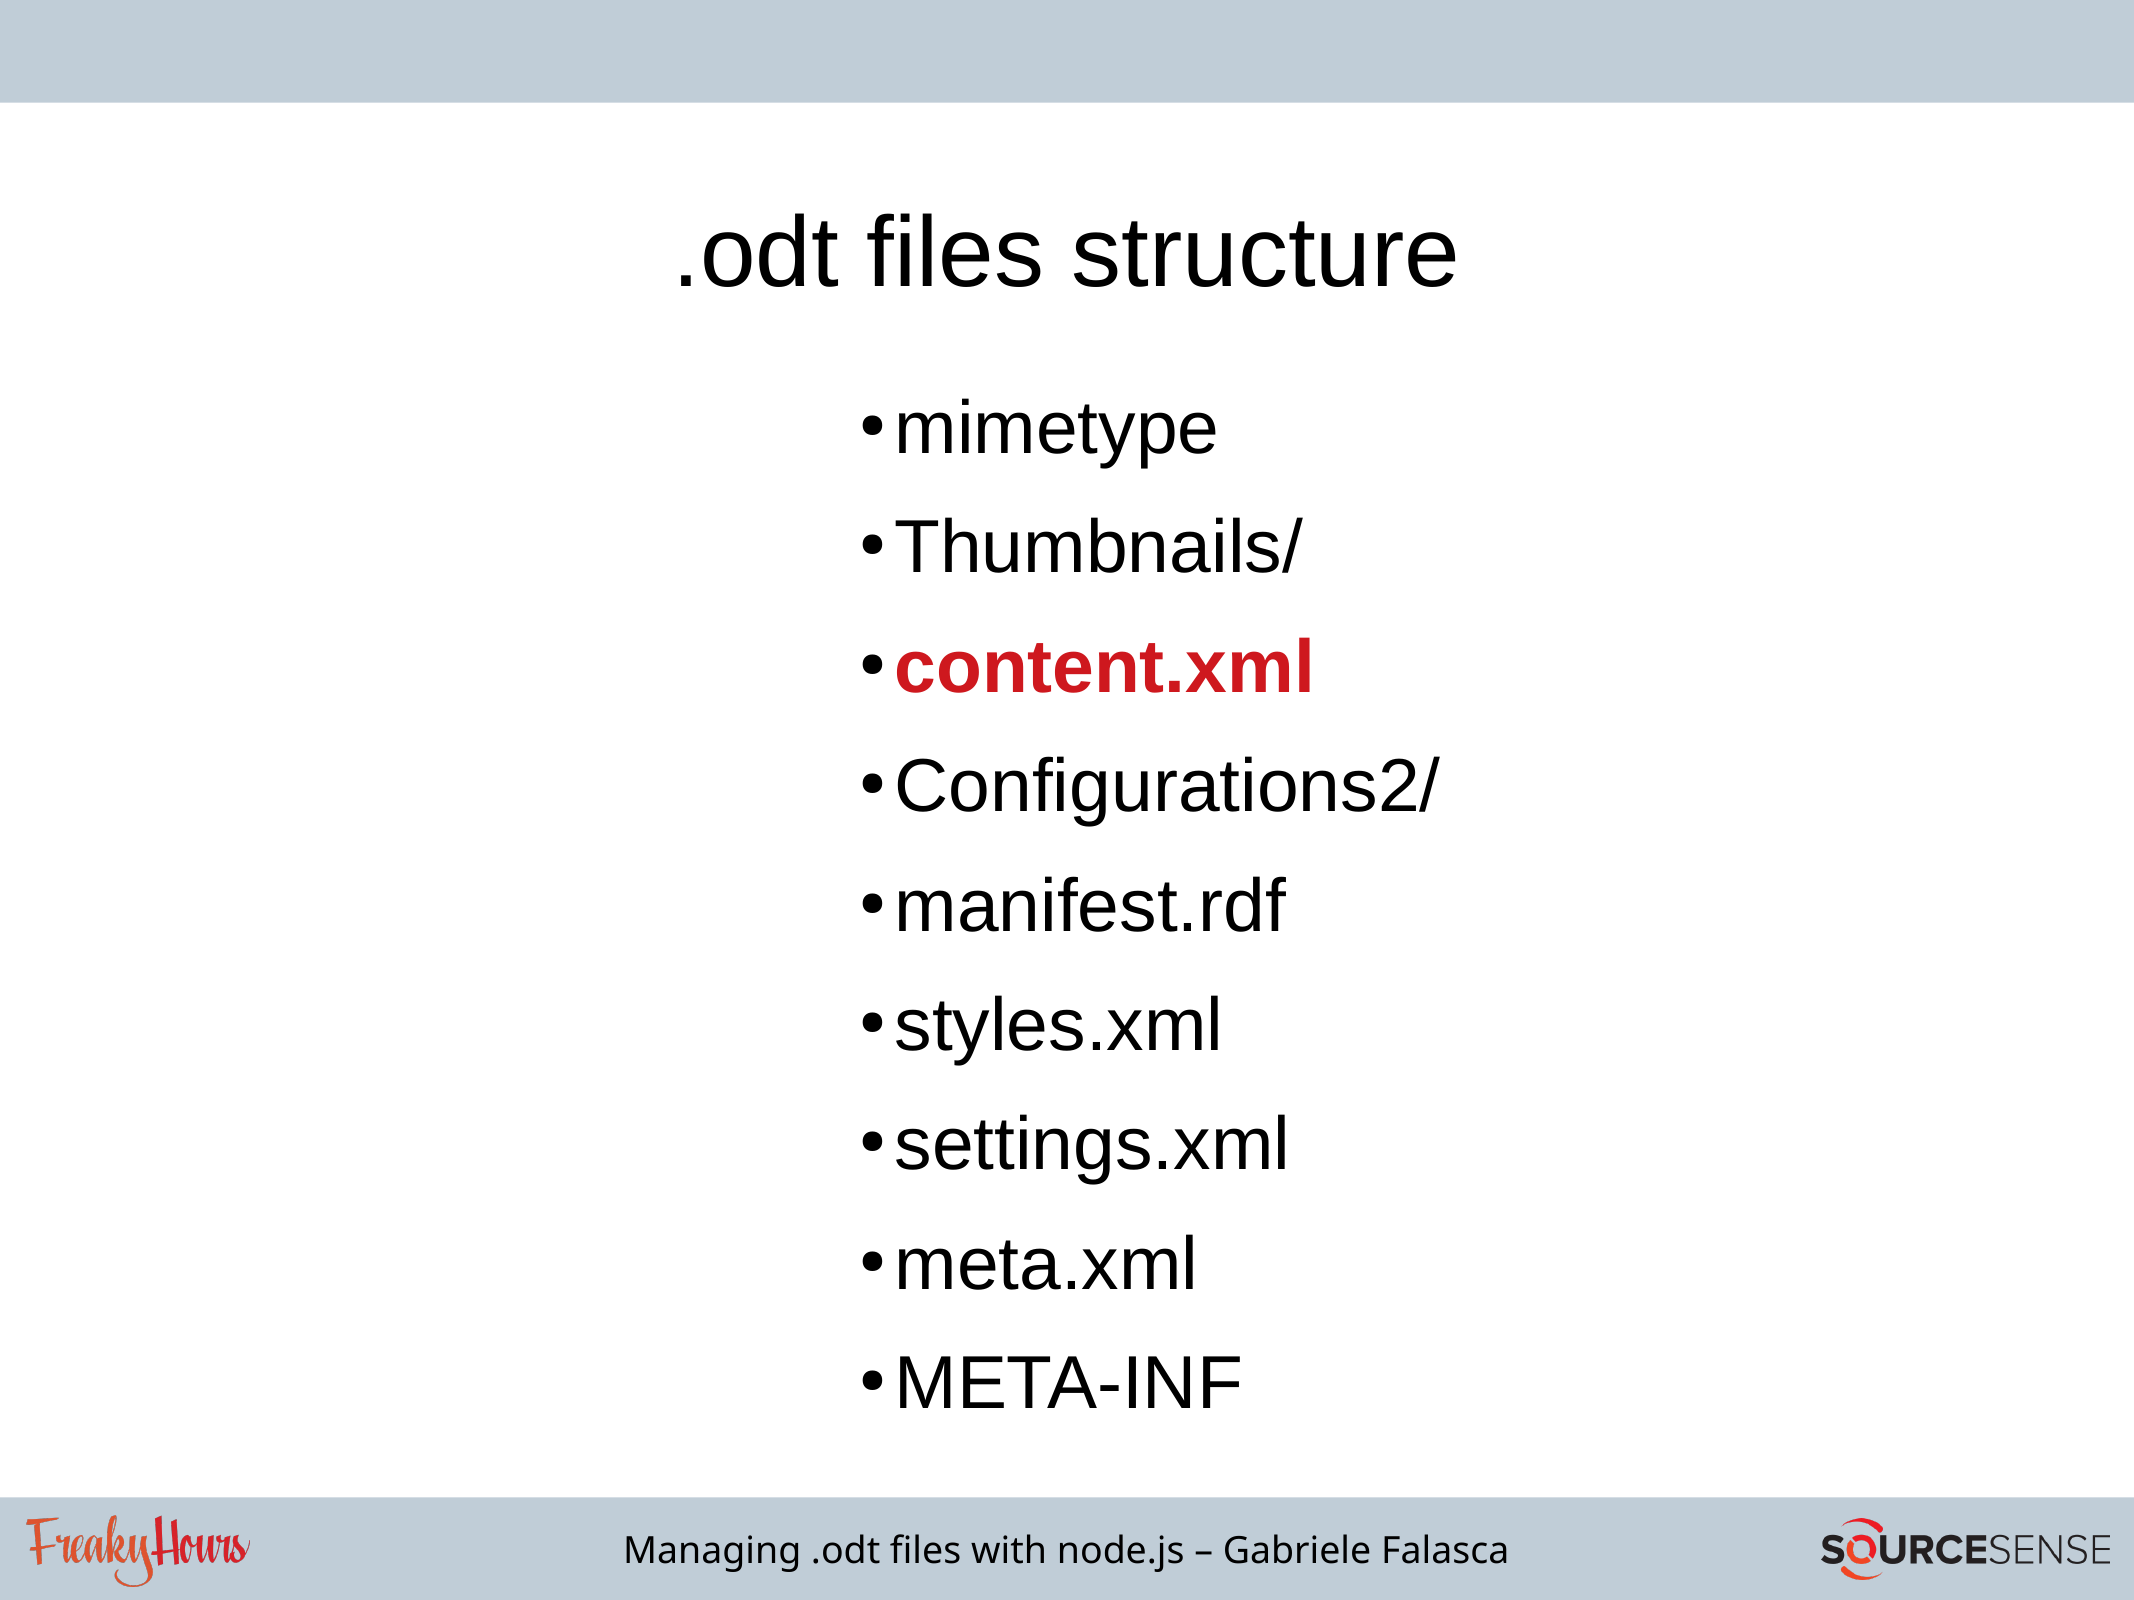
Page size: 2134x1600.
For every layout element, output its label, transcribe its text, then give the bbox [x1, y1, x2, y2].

picture [26, 1515, 250, 1587]
picture [1821, 1518, 2110, 1580]
text_box .odt files structure [0, 188, 2134, 316]
title Managing .odt files with node.js – Gabriele Falasca [333, 1497, 1800, 1600]
text_box mimetype Thumbnails/ content.xml Configurations2/ manifest.rdf styles.xml settings.xml meta.xml META-INF [844, 378, 1577, 1433]
